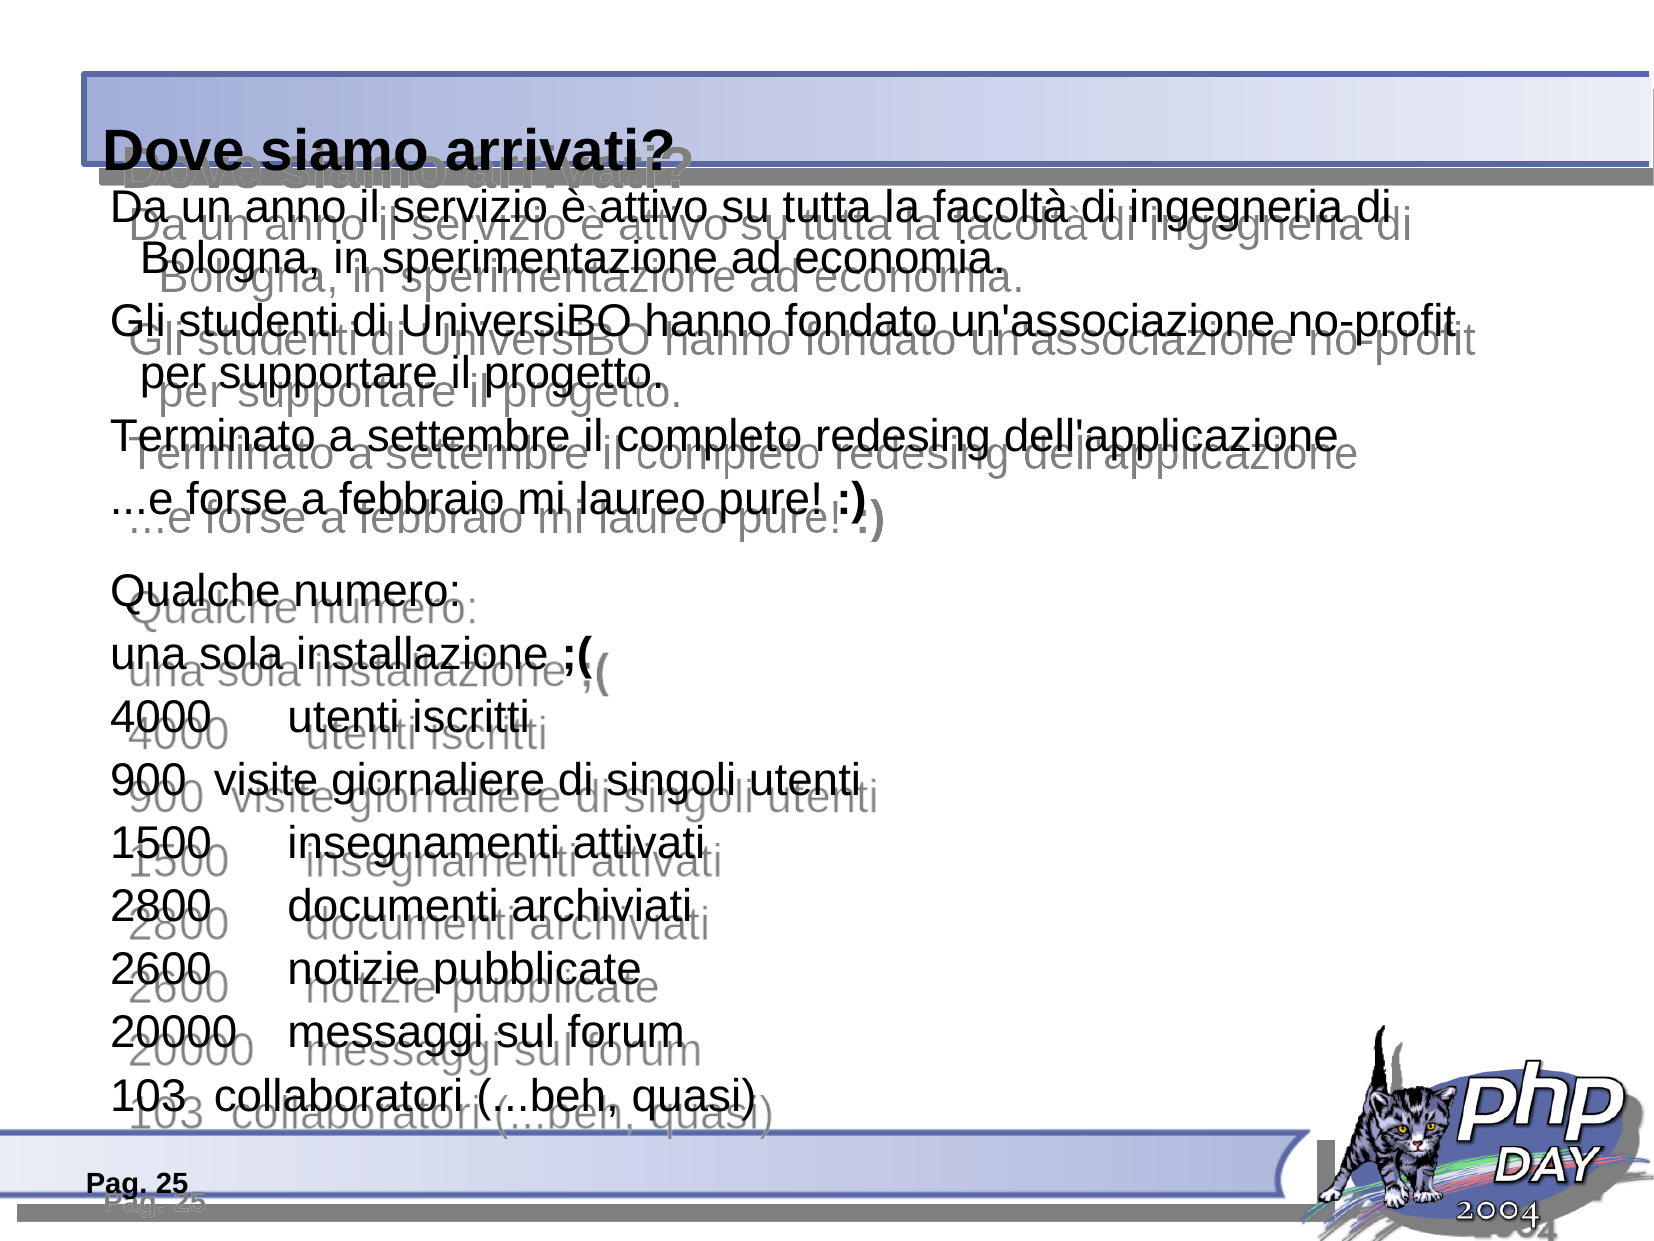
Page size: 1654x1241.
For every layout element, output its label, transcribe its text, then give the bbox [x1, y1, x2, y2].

text_box Dove siamo arrivati? [102, 85, 1394, 155]
picture [0, 1025, 1652, 1233]
picture [126, 1180, 133, 1190]
picture [110, 1195, 117, 1201]
text_box Da un anno il servizio è attivo su tutta la facoltà di ingegneria di Bologna, in sperimentazione ad economia. Gli studenti di UniversiBO hanno fondato un'associazione no-profit per supportare il progetto. Terminato a settembre il completo redesing dell'applicazione ...e forse a febbraio mi laureo pure! :) [87, 181, 1510, 525]
text_box Qualche numero: una sola installazione ;( 4000 utenti iscritti 900 visite giornaliere di singoli utenti 1500 insegnamenti attivati 2800 documenti archiviati 2600 notizie pubblicate 20000 messaggi sul forum 103 collaboratori (...beh, quasi) [87, 564, 1510, 1121]
